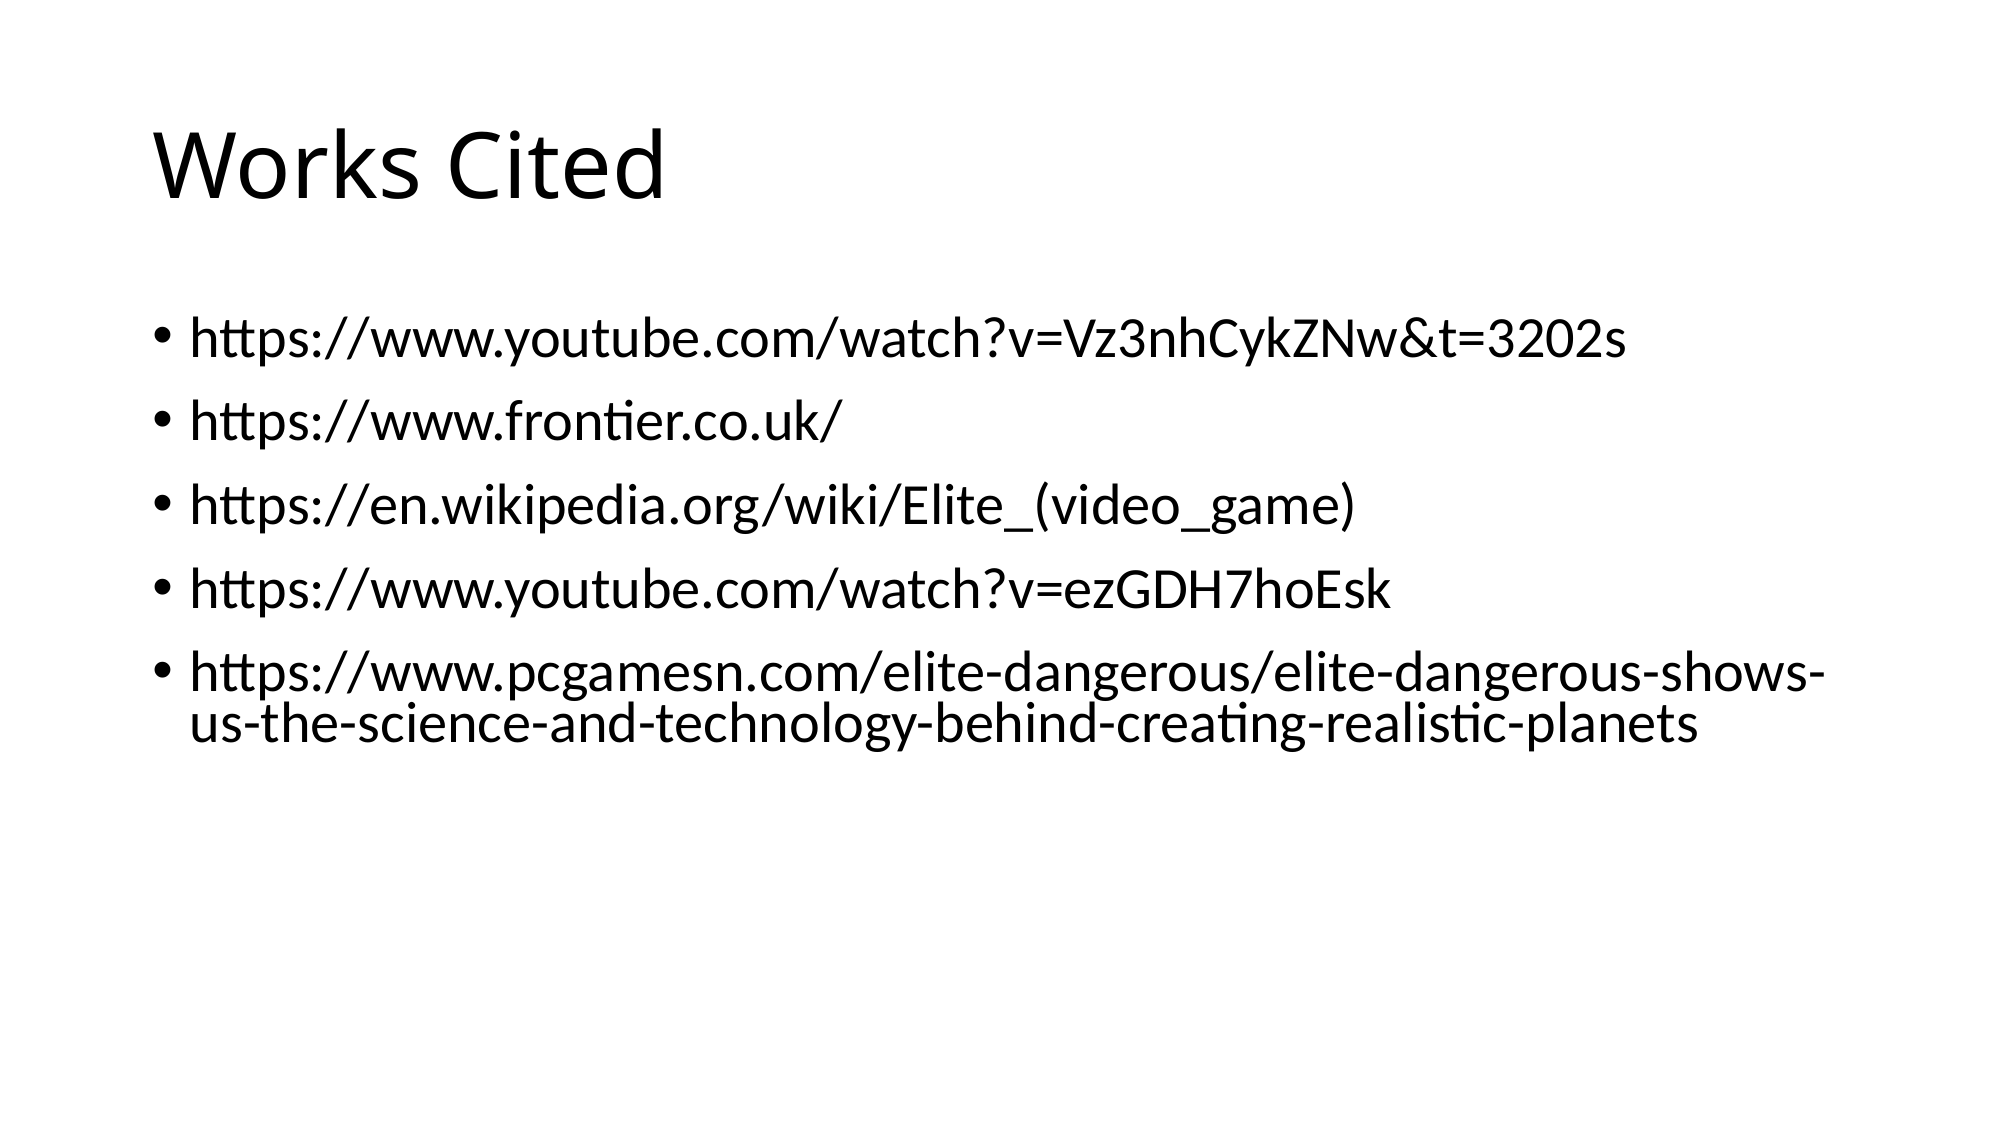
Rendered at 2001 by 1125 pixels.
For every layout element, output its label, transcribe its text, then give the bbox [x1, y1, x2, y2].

title Works Cited [137, 59, 1863, 278]
list https://www.youtube.com/watch?v=Vz3nhCykZNw&t=3202s https://www.frontier.co.uk/ https://en.wikipedia.org/wiki/Elite_(video_game) https://www.youtube.com/watch?v=ezGDH7hoEsk https://www.pcgamesn.com/elite-dangerous/elite-dangerous-shows-us-the-science-and-technology-behind-creating-realistic-planets [137, 299, 1863, 1014]
